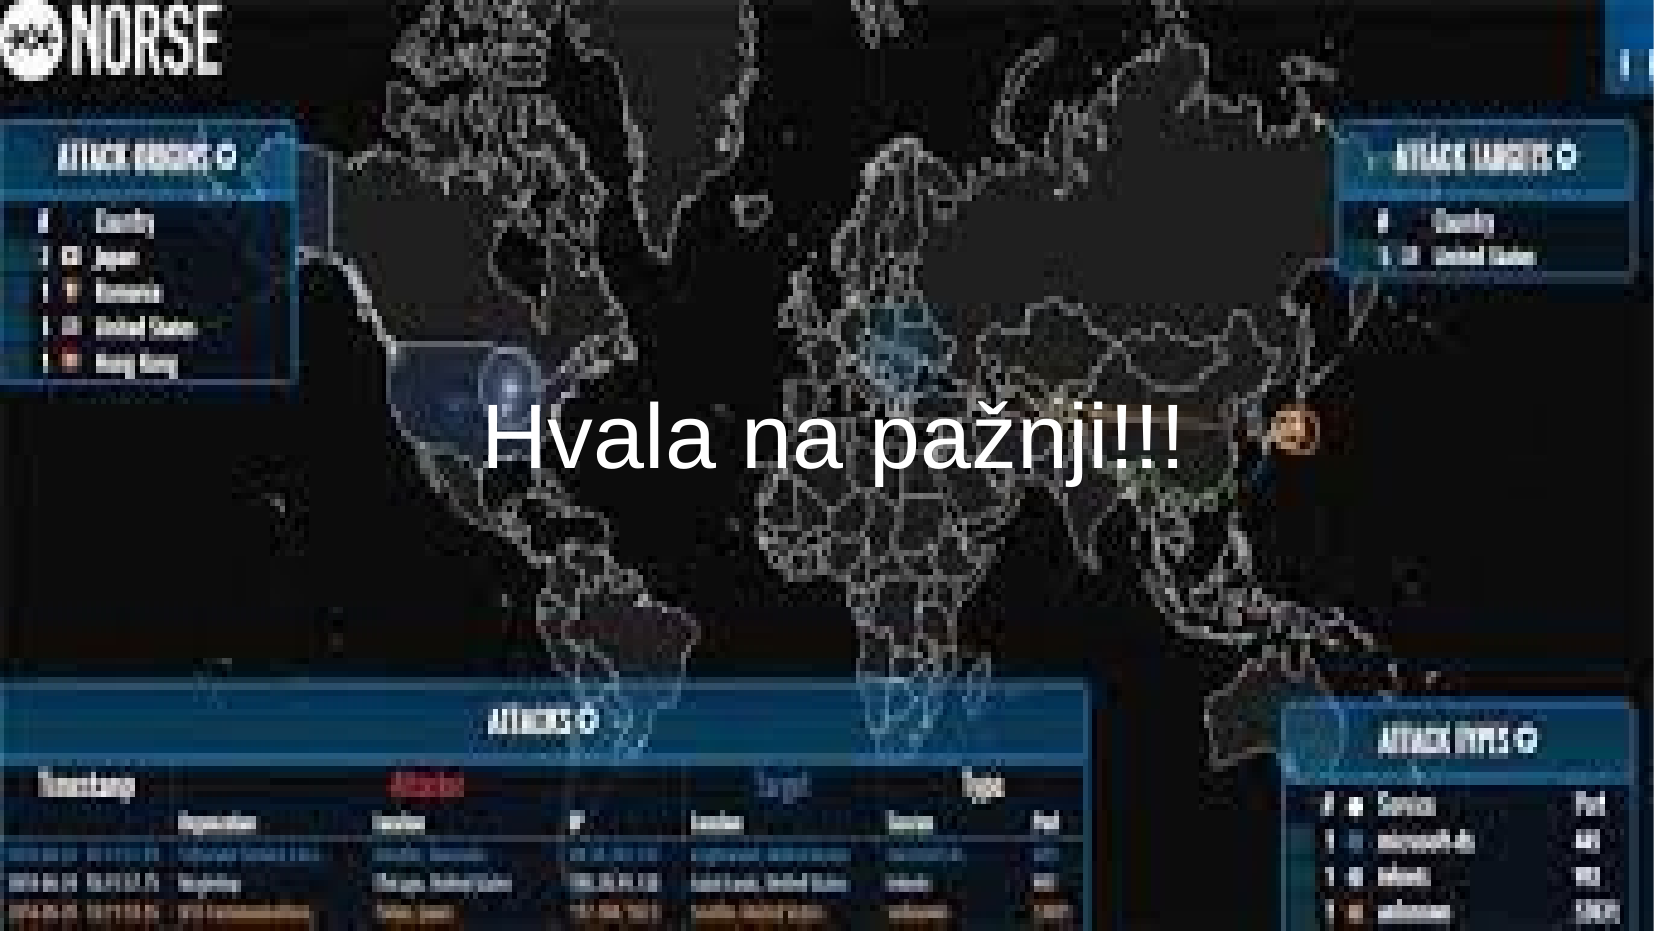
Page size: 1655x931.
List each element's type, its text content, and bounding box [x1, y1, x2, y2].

picture [0, 0, 1654, 931]
text_box Hvala na pažnji!!! [479, 376, 1188, 487]
